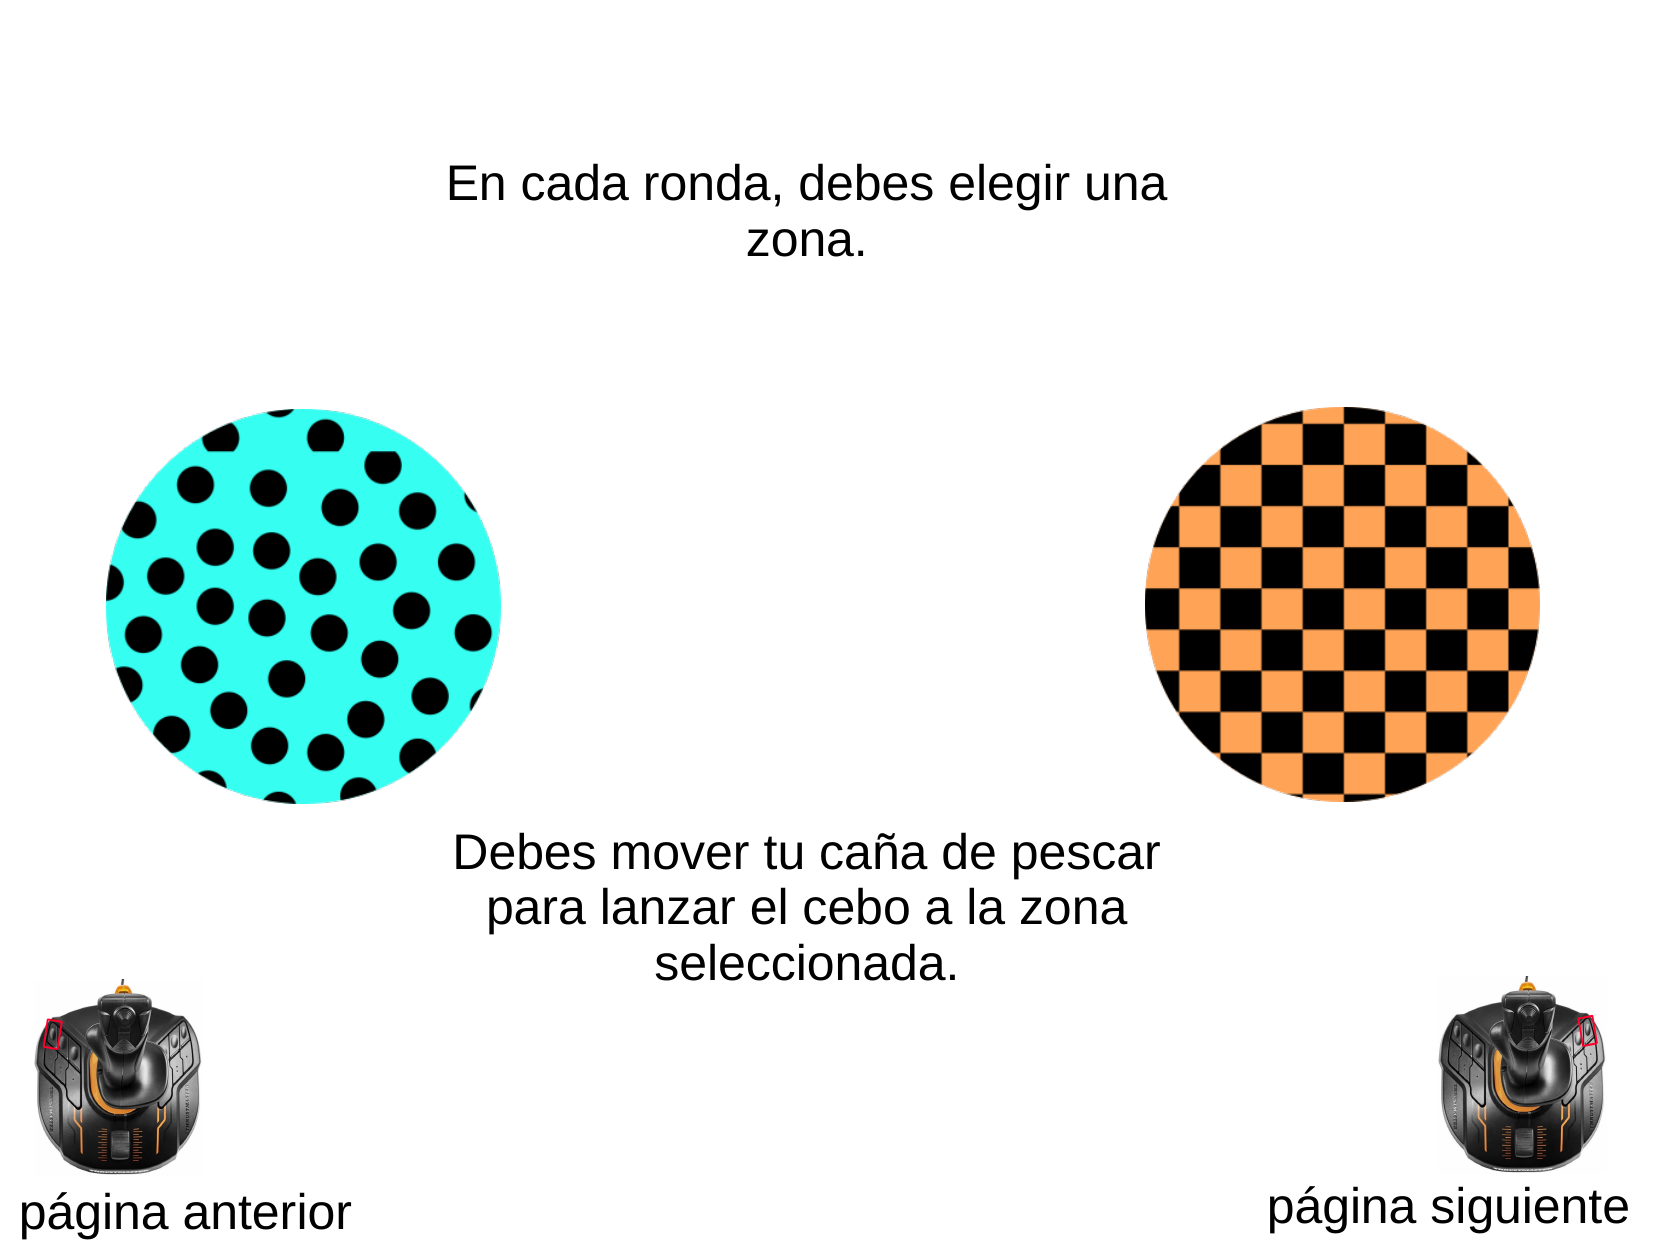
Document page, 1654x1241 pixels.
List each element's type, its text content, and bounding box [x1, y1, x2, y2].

picture [34, 979, 203, 1177]
text_box En cada ronda, debes elegir una zona. Debes mover tu caña de pescar para lanzar el cebo a la zona seleccionada. [431, 147, 1235, 1209]
picture [1438, 976, 1607, 1171]
text_box página siguiente [1252, 1171, 1646, 1241]
text_box página anterior [4, 1177, 368, 1241]
picture [1145, 407, 1540, 802]
picture [106, 409, 501, 804]
